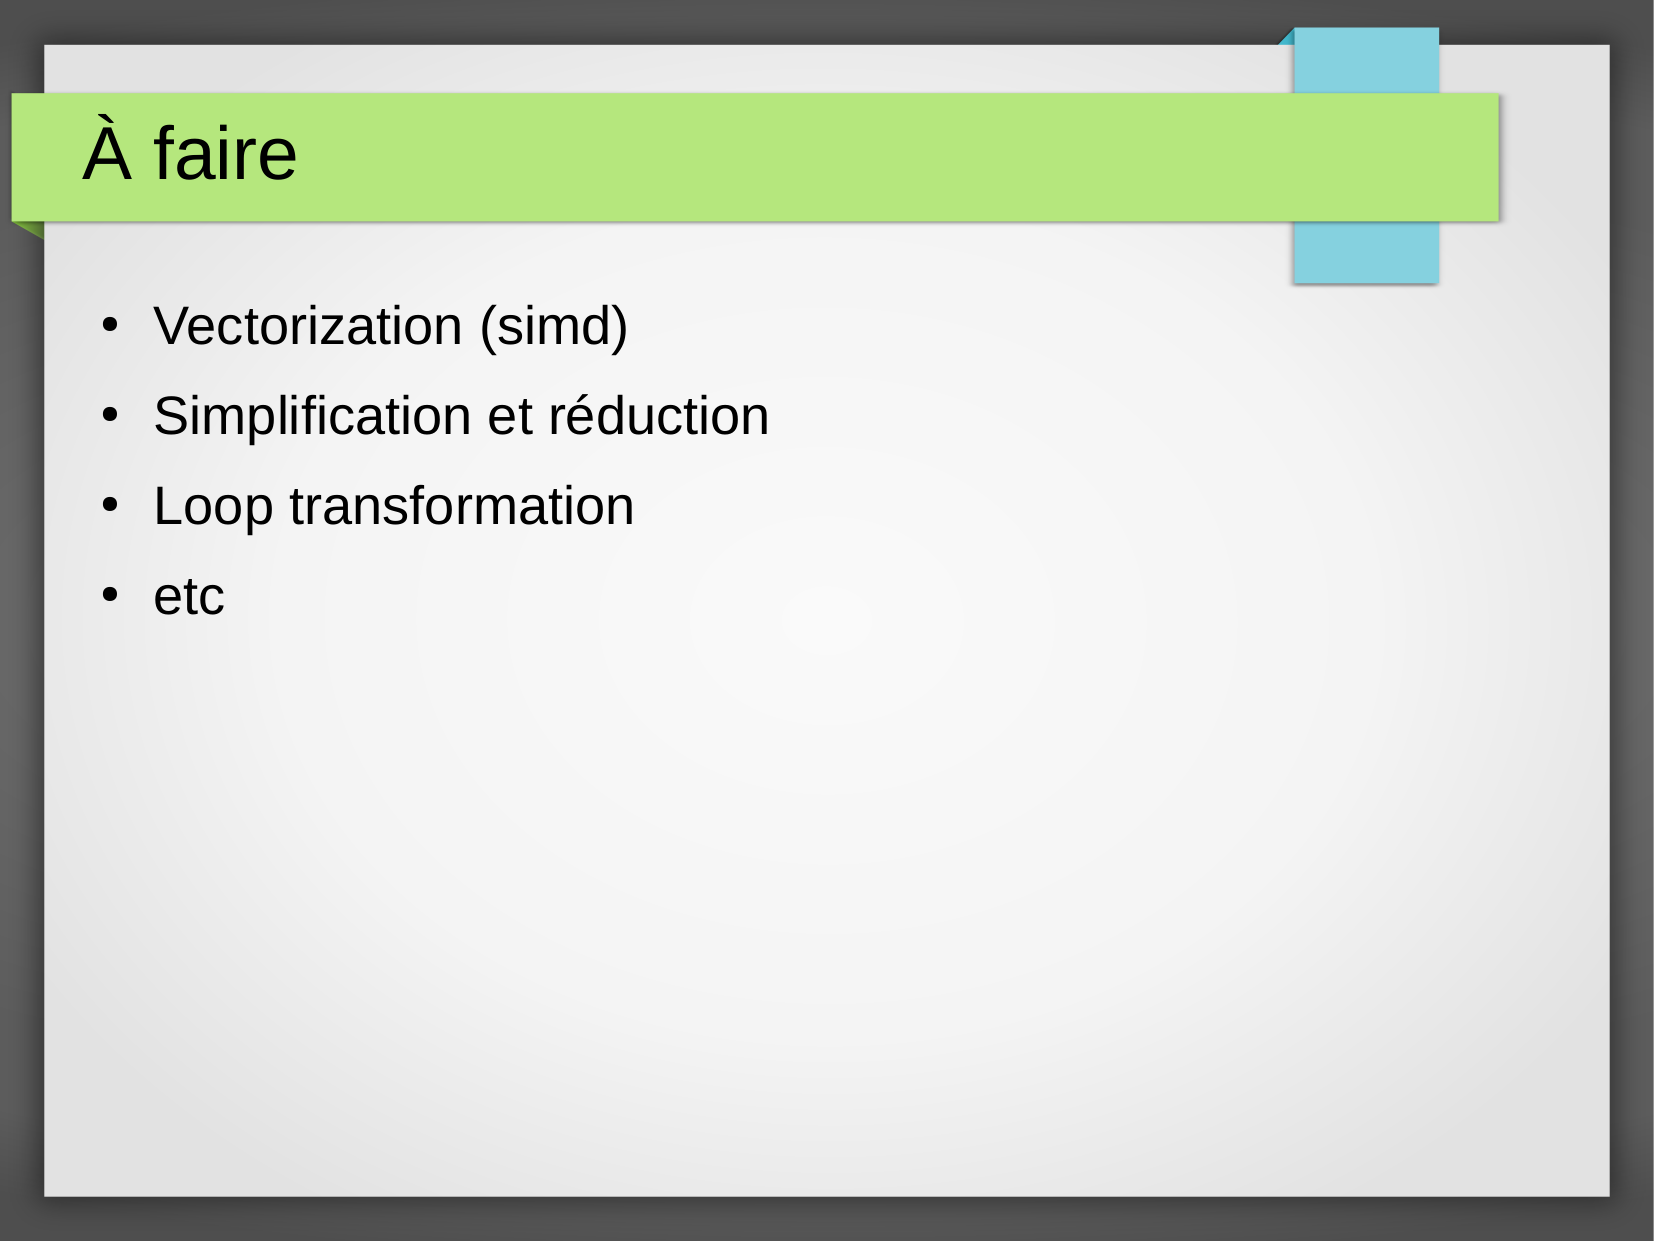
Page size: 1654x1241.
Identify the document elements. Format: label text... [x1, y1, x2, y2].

title À faire [82, 94, 1264, 213]
list Vectorization (simd) Simplification et réduction Loop transformation etc [82, 295, 1571, 1015]
picture [0, 0, 1654, 1241]
